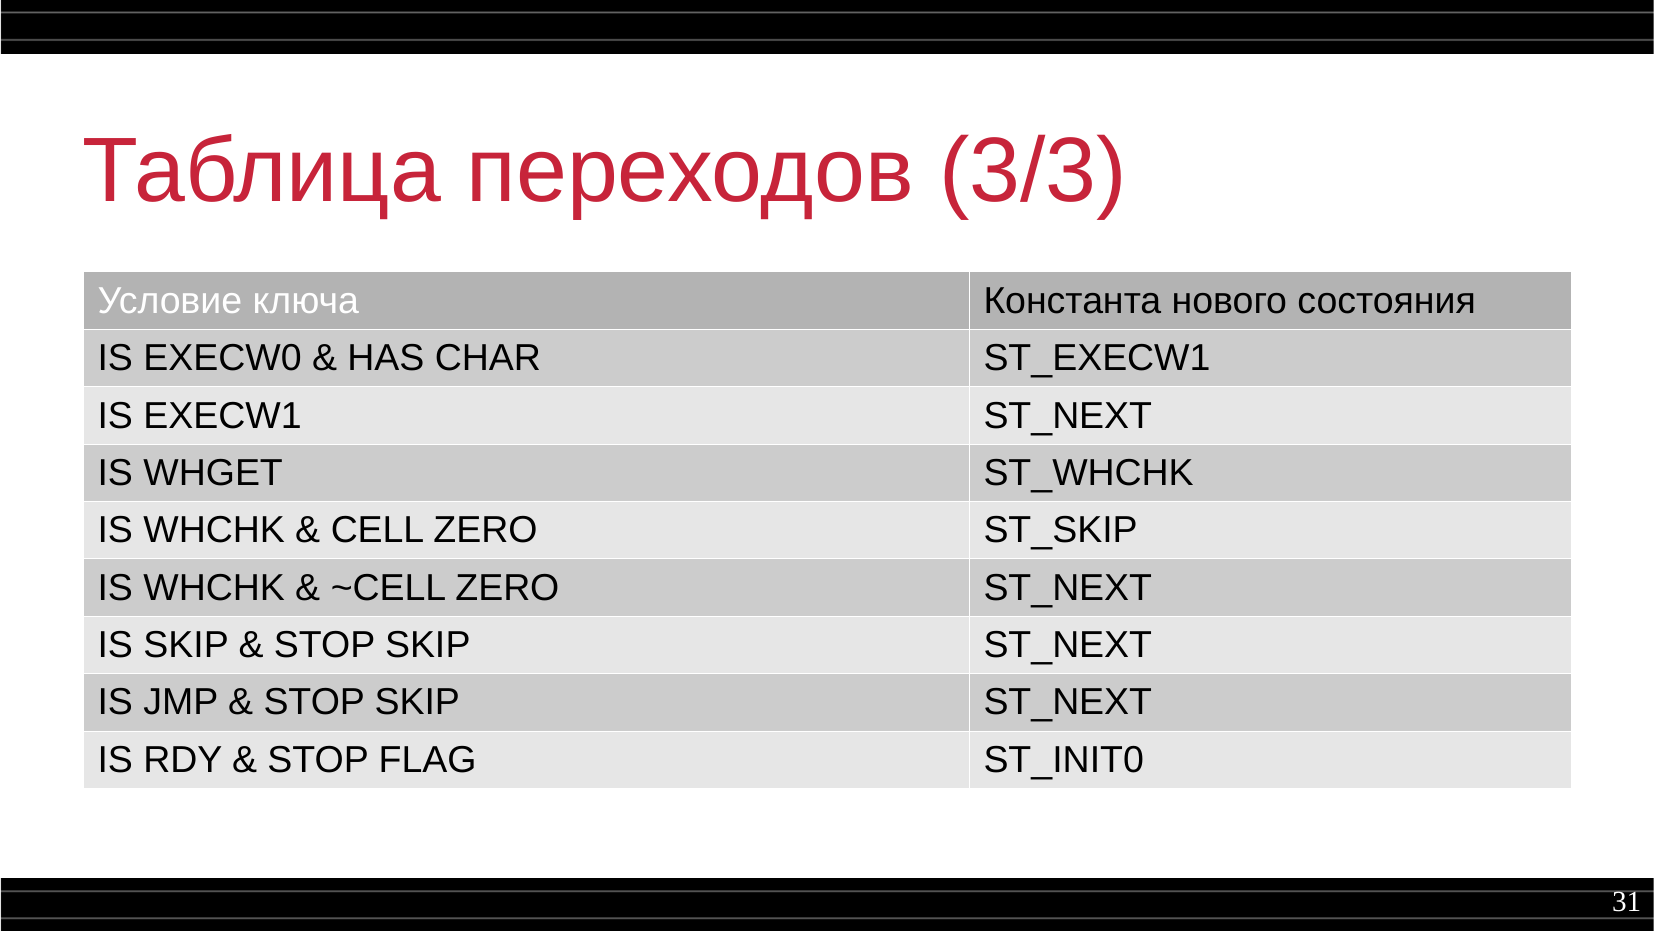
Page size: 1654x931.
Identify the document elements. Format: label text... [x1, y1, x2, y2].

table_cell ST_NEXT [970, 674, 1571, 731]
table_cell IS JMP & STOP SKIP [84, 674, 969, 731]
table_cell IS WHCHK & CELL ZERO [84, 502, 969, 558]
table_header Константа нового состояния [970, 272, 1571, 329]
table_cell ST_NEXT [970, 559, 1571, 616]
table_cell ST_NEXT [970, 617, 1571, 673]
table_cell IS WHGET [84, 445, 969, 501]
table_cell IS SKIP & STOP SKIP [84, 617, 969, 673]
table_cell ST_WHCHK [970, 445, 1571, 501]
table_cell IS EXECW0 & HAS CHAR [84, 330, 969, 386]
table_header Условие ключа [84, 272, 969, 329]
table_cell ST_NEXT [970, 387, 1571, 444]
picture [0, 878, 1654, 931]
title Таблица переходов (3/3) [82, 92, 1571, 248]
table_cell ST_INIT0 [970, 732, 1571, 788]
table_cell IS WHCHK & ~CELL ZERO [84, 559, 969, 616]
table_cell IS RDY & STOP FLAG [84, 732, 969, 788]
table_cell ST_EXECW1 [970, 330, 1571, 386]
picture [0, 0, 1654, 54]
table_cell IS EXECW1 [84, 387, 969, 444]
table_cell ST_SKIP [970, 502, 1571, 558]
